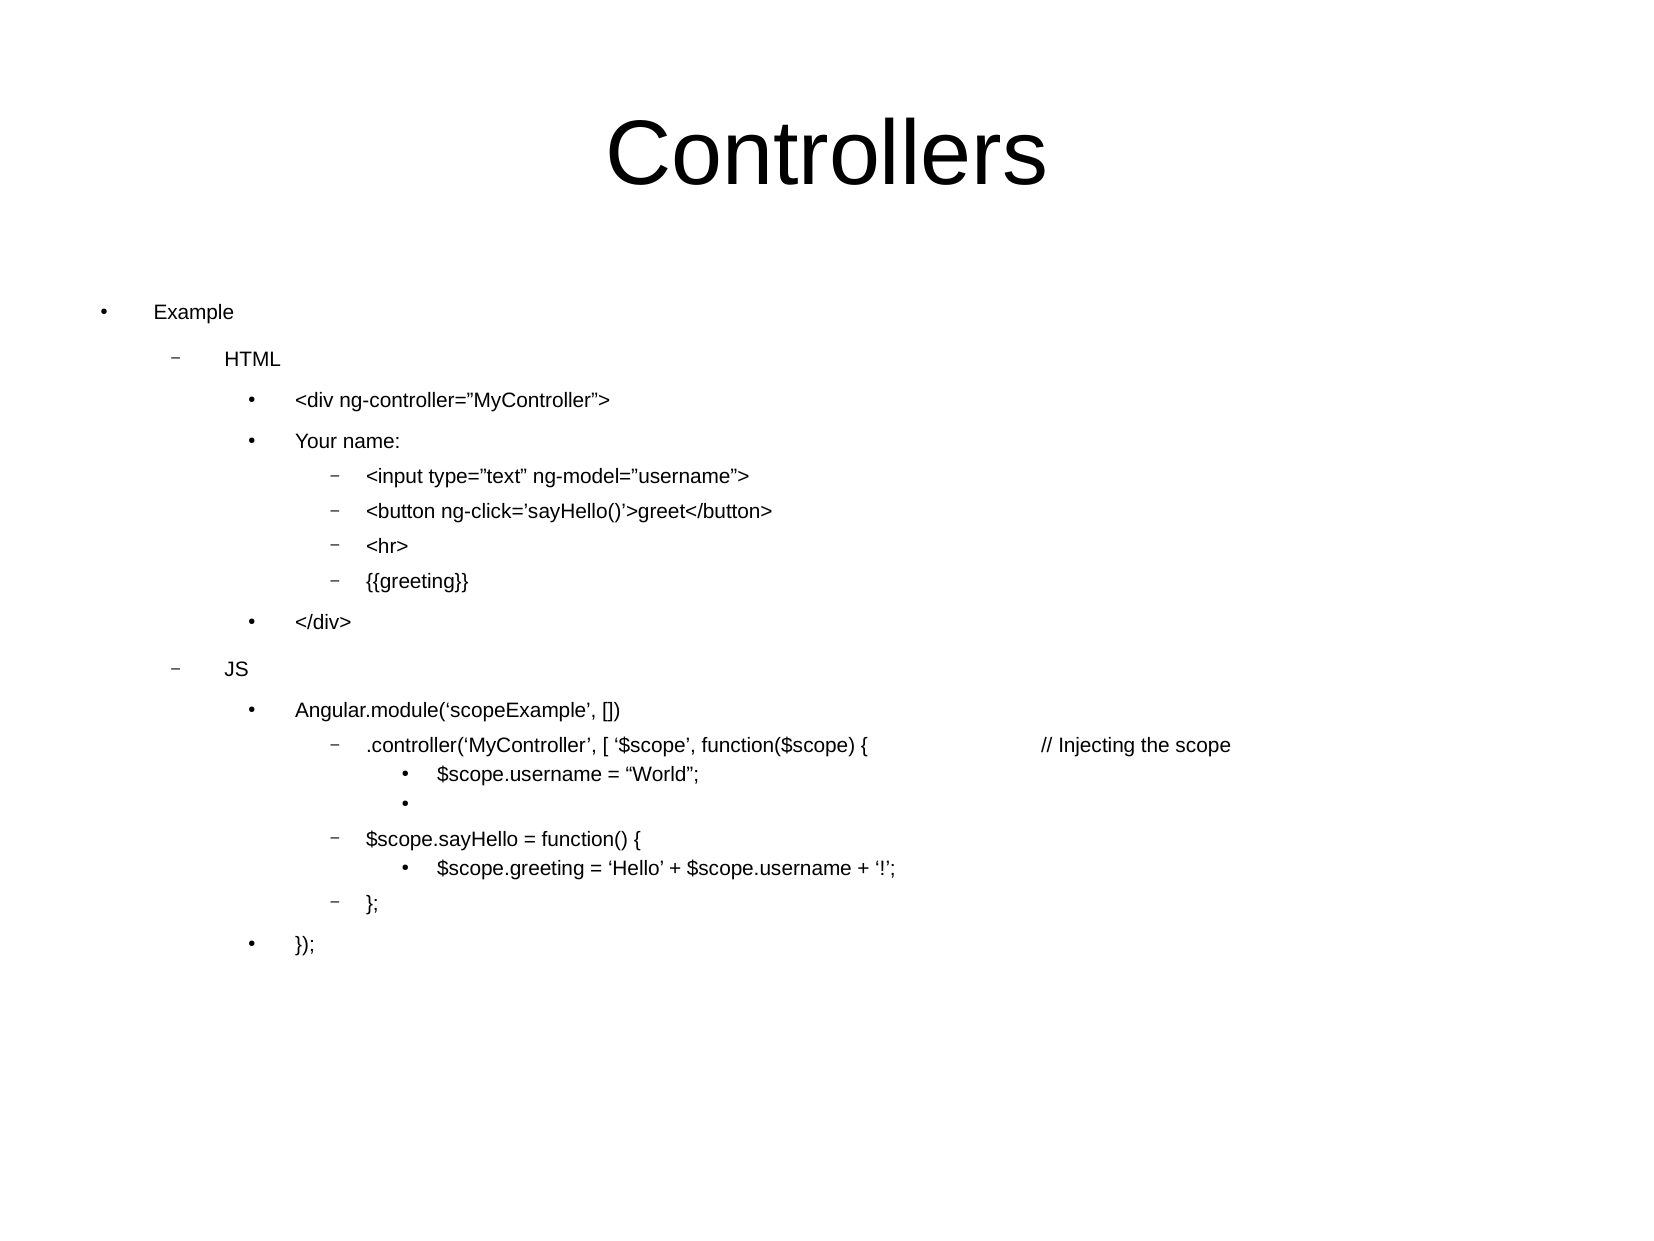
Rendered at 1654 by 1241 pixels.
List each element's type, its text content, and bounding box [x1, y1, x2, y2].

list Example HTML <div ng-controller=”MyController”> Your name: <input type=”text” ng-model=”username”> <button ng-click=’sayHello()’>greet</button> <hr> {{greeting}} </div> JS Angular.module(‘scopeExample’, []) .controller(‘MyController’, [ ‘$scope’, function($scope) { // Injecting the scope $scope.username = “World”; $scope.sayHello = function() { $scope.greeting = ‘Hello’ + $scope.username + ‘!’; }; }); [82, 300, 1571, 1021]
title Controllers [82, 49, 1571, 257]
